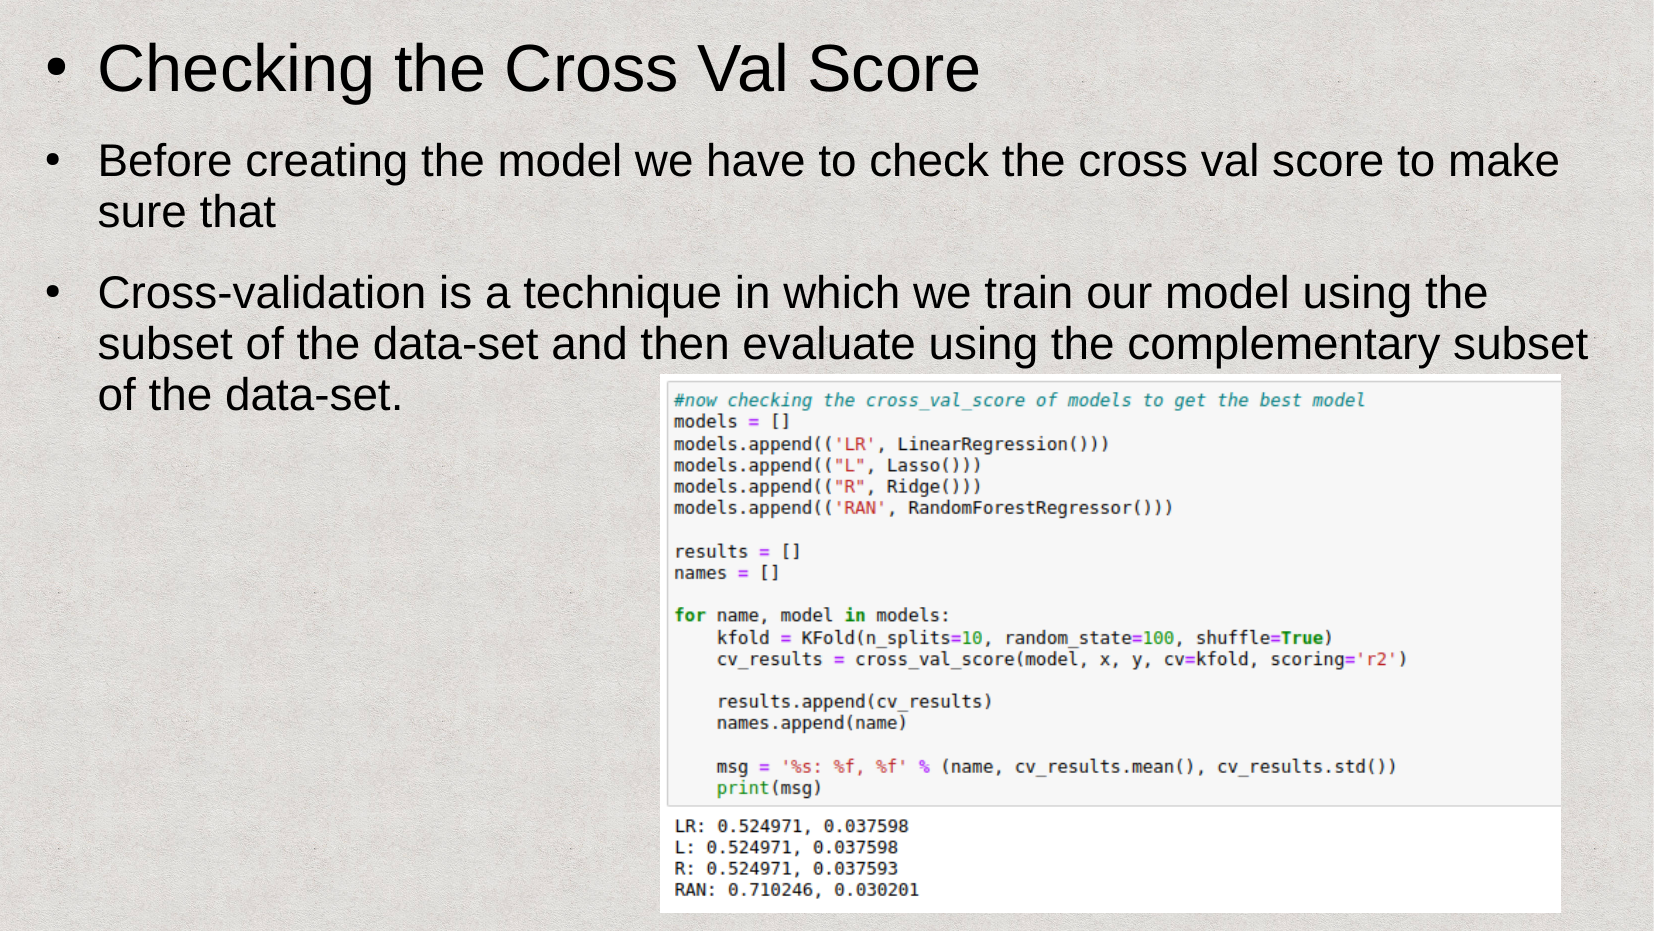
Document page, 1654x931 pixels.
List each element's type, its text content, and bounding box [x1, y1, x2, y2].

list Checking the Cross Val Score Before creating the model we have to check the cross val score to make sure that Cross-validation is a technique in which we train our model using the subset of the data-set and then evaluate using the complementary subset of the data-set. [26, 30, 1621, 886]
picture [0, 0, 1654, 931]
